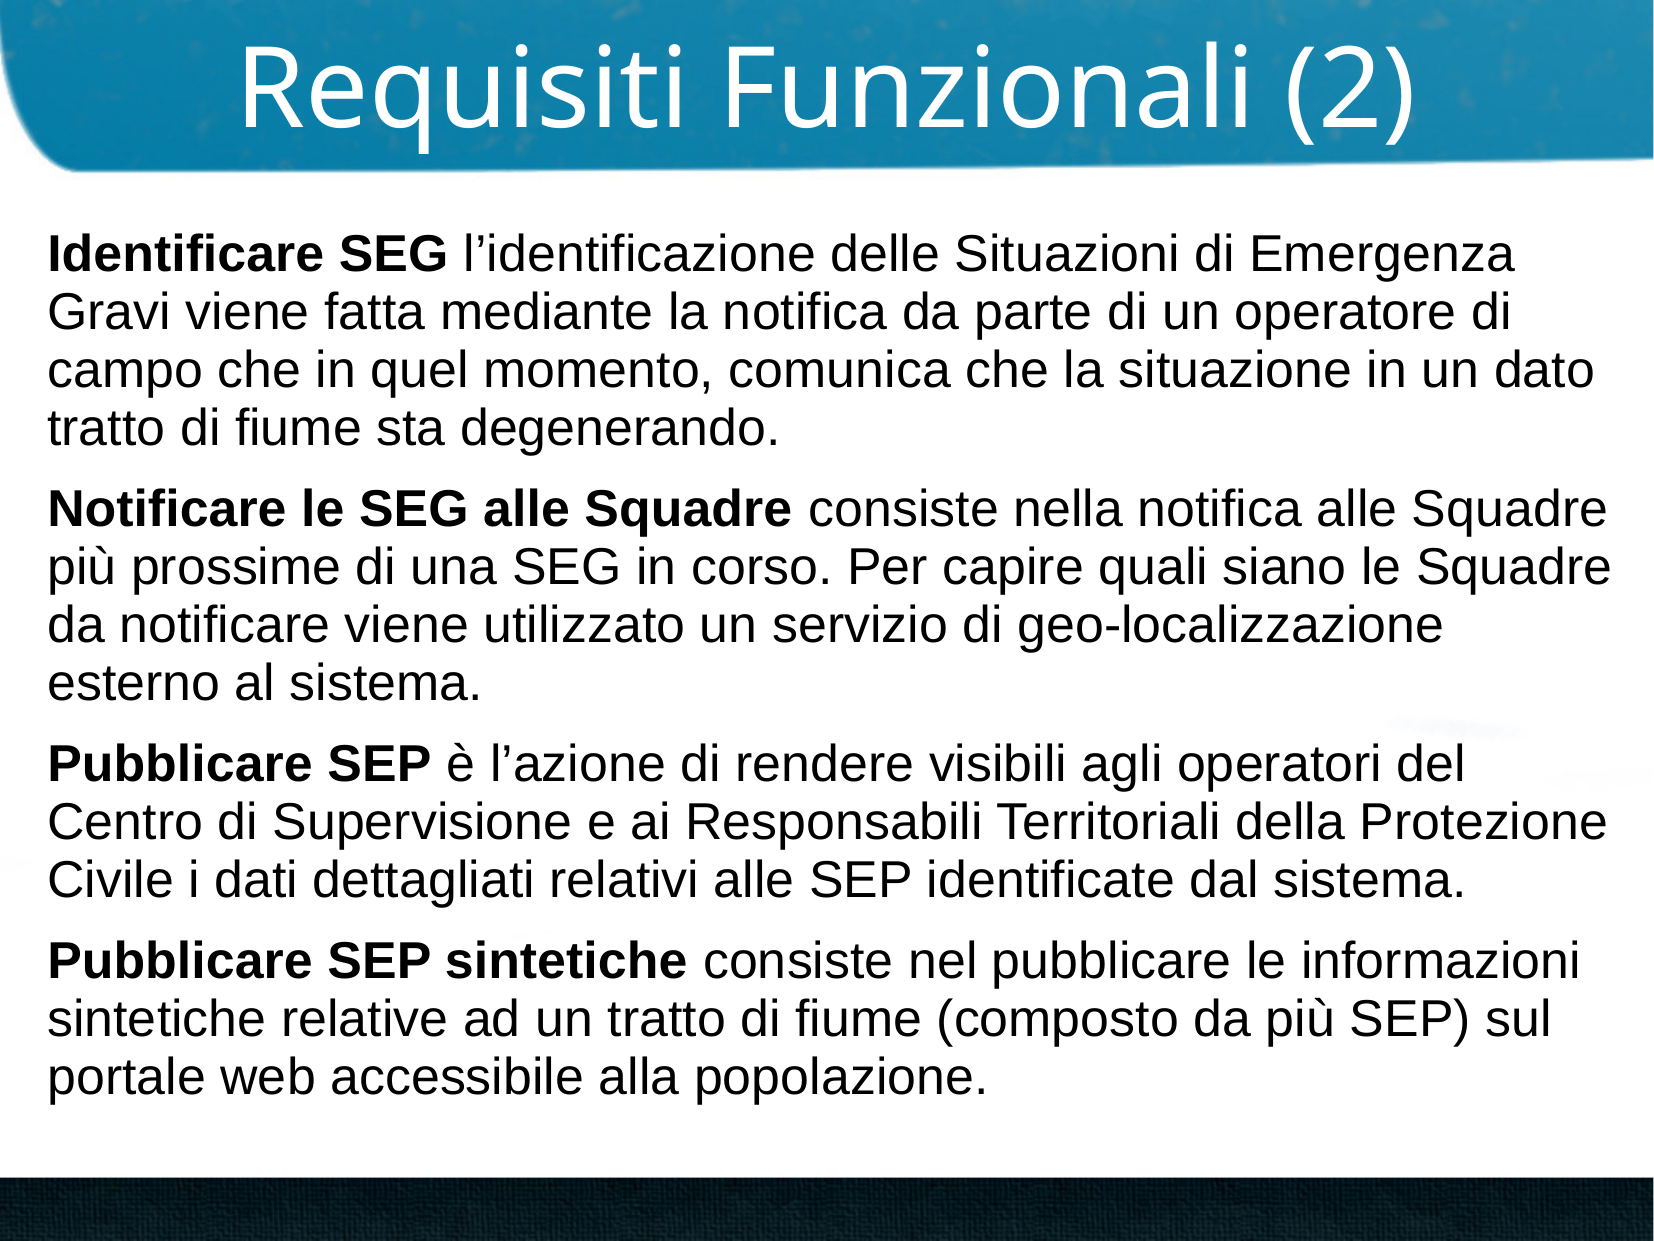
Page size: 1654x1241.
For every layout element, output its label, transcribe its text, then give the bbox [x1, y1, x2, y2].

picture [0, 166, 1654, 1241]
list Identificare SEG l’identificazione delle Situazioni di Emergenza Gravi viene fatta mediante la notifica da parte di un operatore di campo che in quel momento, comunica che la situazione in un dato tratto di fiume sta degenerando. Notificare le SEG alle Squadre consiste nella notifica alle Squadre più prossime di una SEG in corso. Per capire quali siano le Squadre da notificare viene utilizzato un servizio di geo-localizzazione esterno al sistema. Pubblicare SEP è l’azione di rendere visibili agli operatori del Centro di Supervisione e ai Responsabili Territoriali della Protezione Civile i dati dettagliati relativi alle SEP identificate dal sistema. Pubblicare SEP sintetiche consiste nel pubblicare le informazioni sintetiche relative ad un tratto di fiume (composto da più SEP) sul portale web accessibile alla popolazione. [47, 224, 1619, 1146]
title Requisiti Funzionali (2) [0, 3, 1654, 166]
